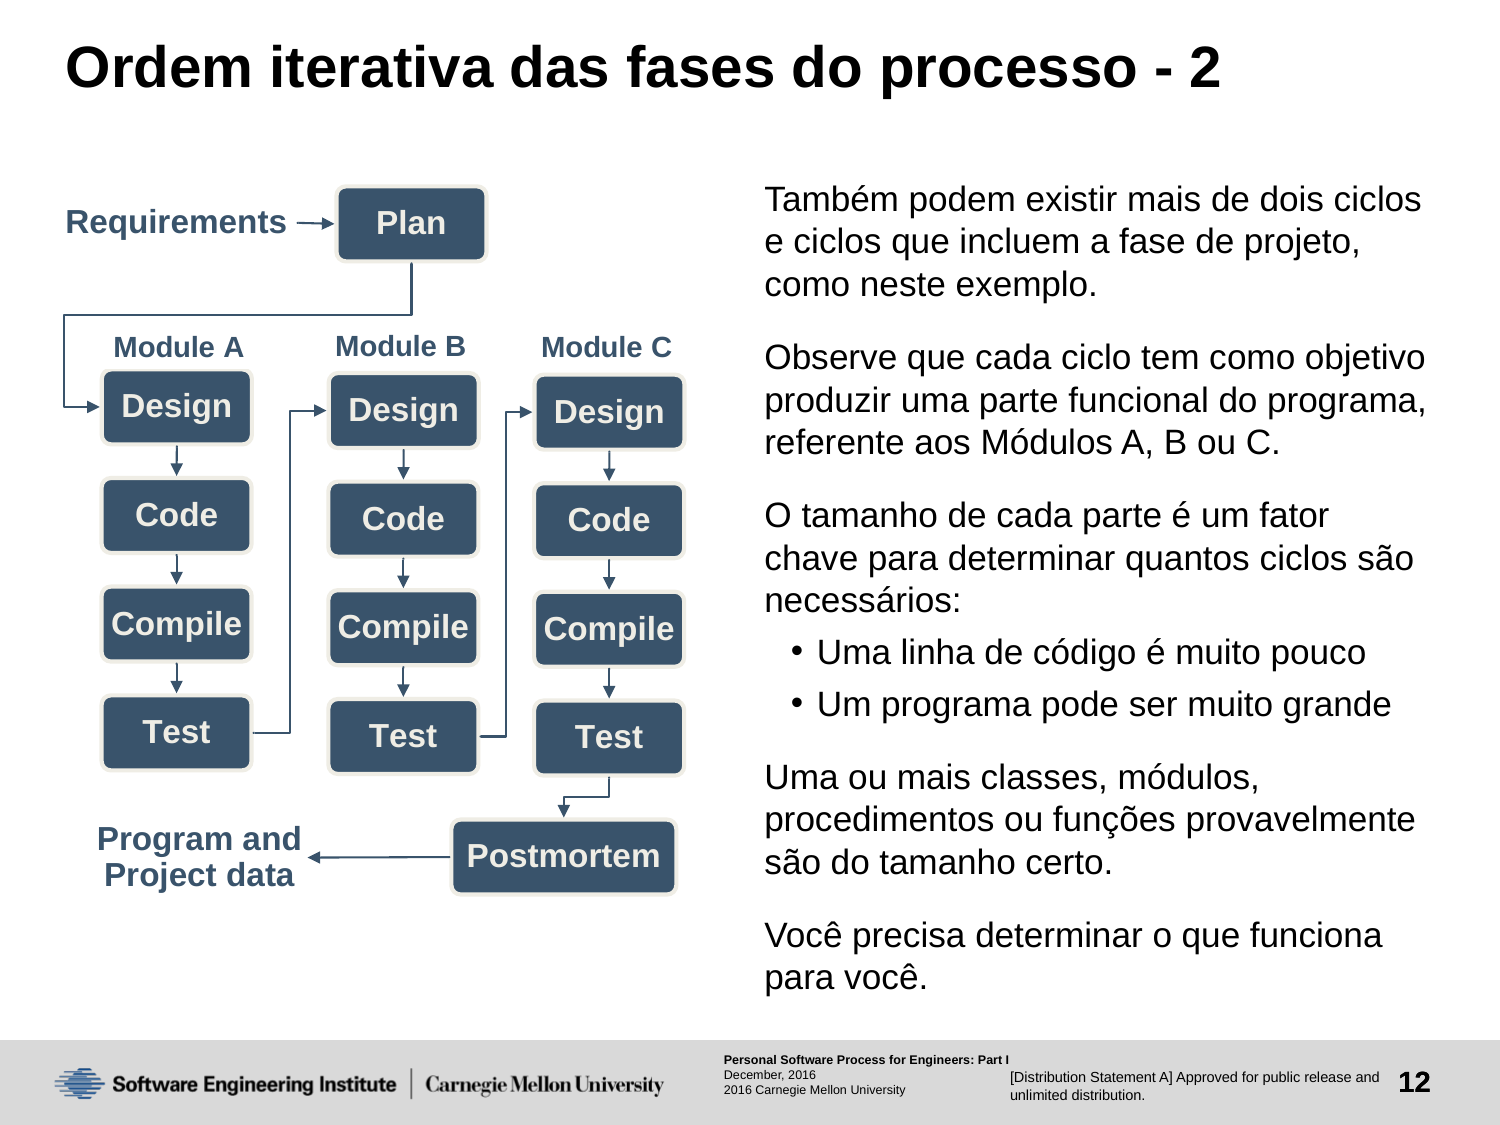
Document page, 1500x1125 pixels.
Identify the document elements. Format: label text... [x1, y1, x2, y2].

picture [54, 184, 690, 913]
title Ordem iterativa das fases do processo - 2 [65, 37, 1313, 148]
list Também podem existir mais de dois ciclos e ciclos que incluem a fase de projeto, como neste exemplo. Observe que cada ciclo tem como objetivo produzir uma parte funcional do programa, referente aos Módulos A, B ou C. O tamanho de cada parte é um fator chave para determinar quantos ciclos são necessários: Uma linha de código é muito pouco Um programa pode ser muito grande Uma ou mais classes, módulos, procedimentos ou funções provavelmente são do tamanho certo. Você precisa determinar o que funciona para você. [764, 176, 1432, 1023]
picture [46, 1061, 673, 1104]
